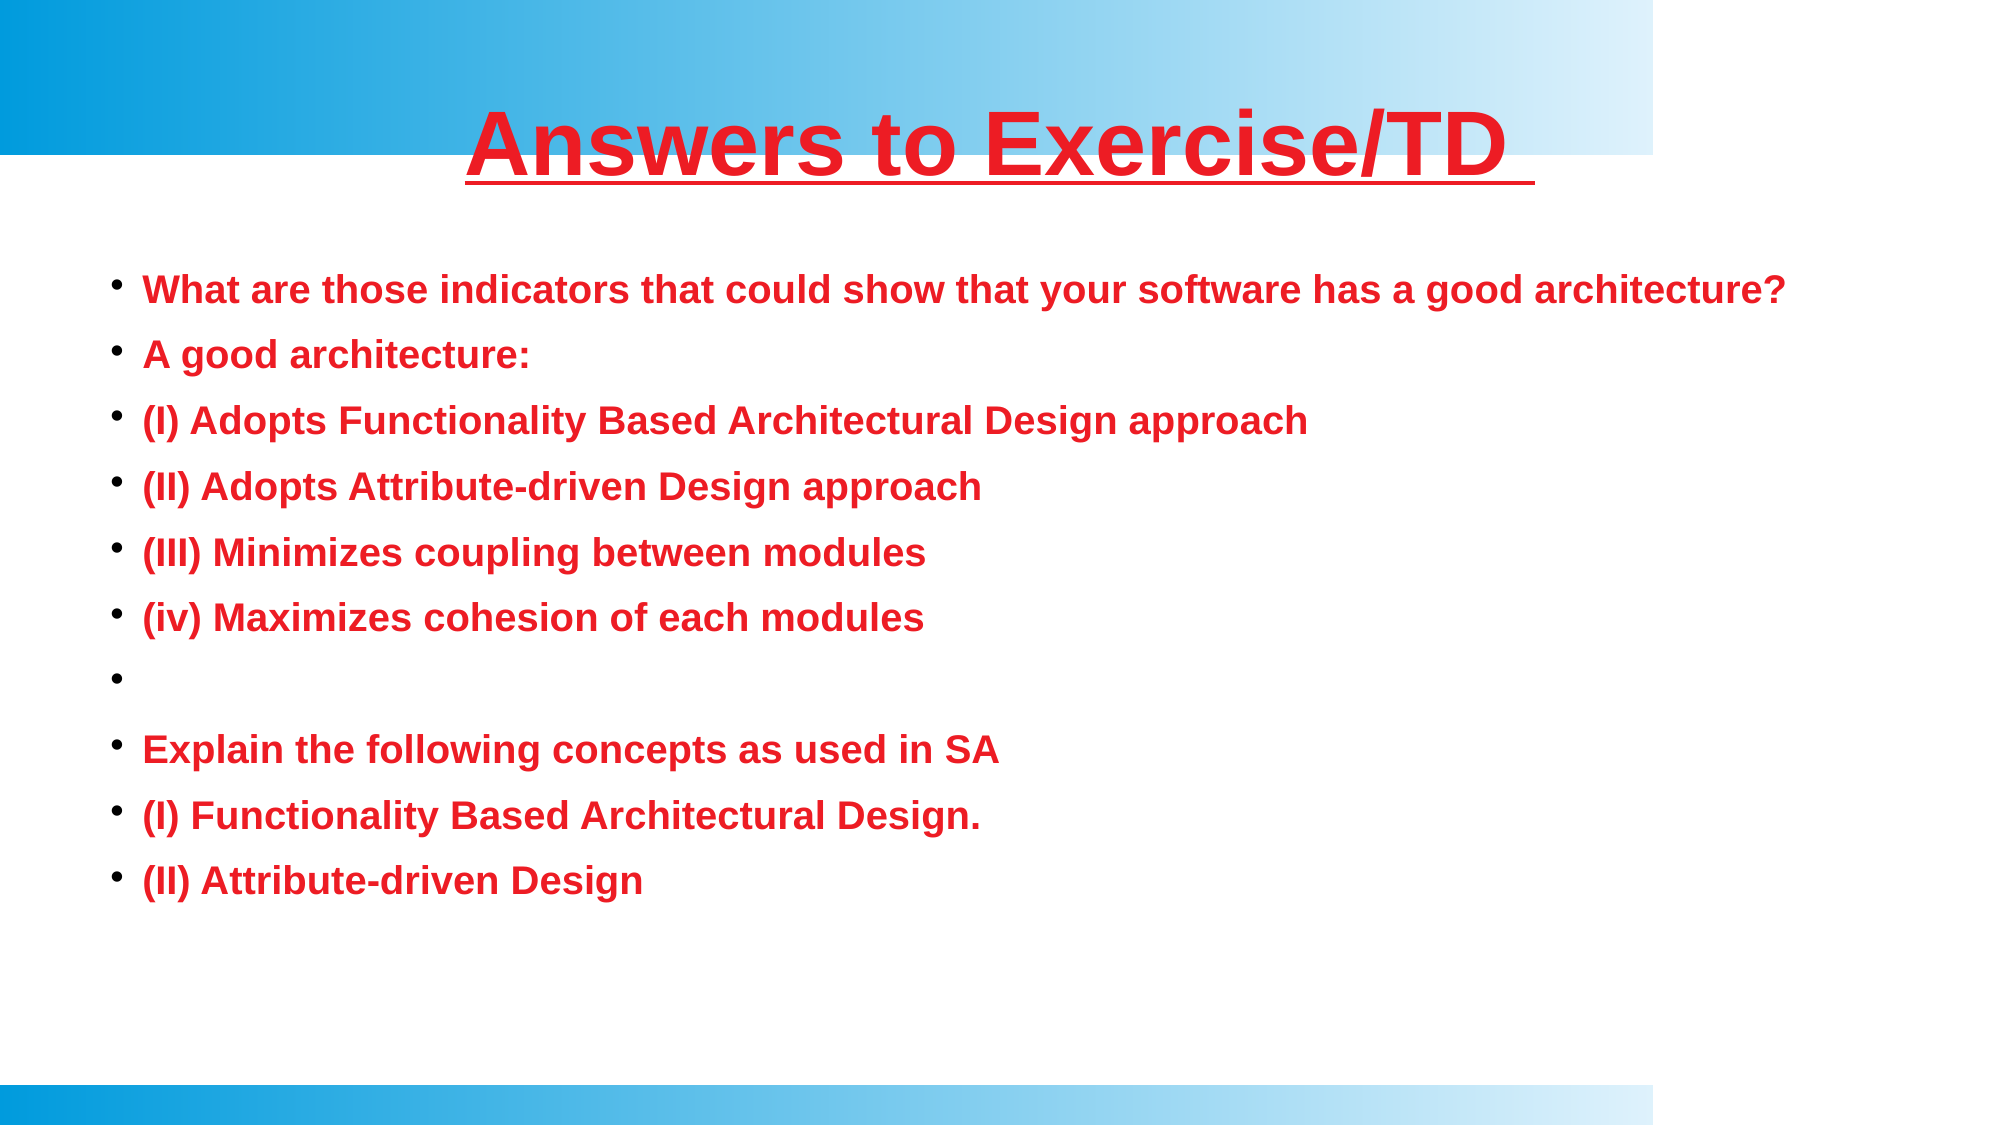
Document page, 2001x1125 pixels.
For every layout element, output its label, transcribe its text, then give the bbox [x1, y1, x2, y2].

title Answers to Exercise/TD [99, 44, 1900, 233]
list What are those indicators that could show that your software has a good architecture? A good architecture: (I) Adopts Functionality Based Architectural Design approach (II) Adopts Attribute-driven Design approach (III) Minimizes coupling between modules (iv) Maximizes cohesion of each modules Explain the following concepts as used in SA (I) Functionality Based Architectural Design. (II) Attribute-driven Design [99, 263, 1900, 916]
